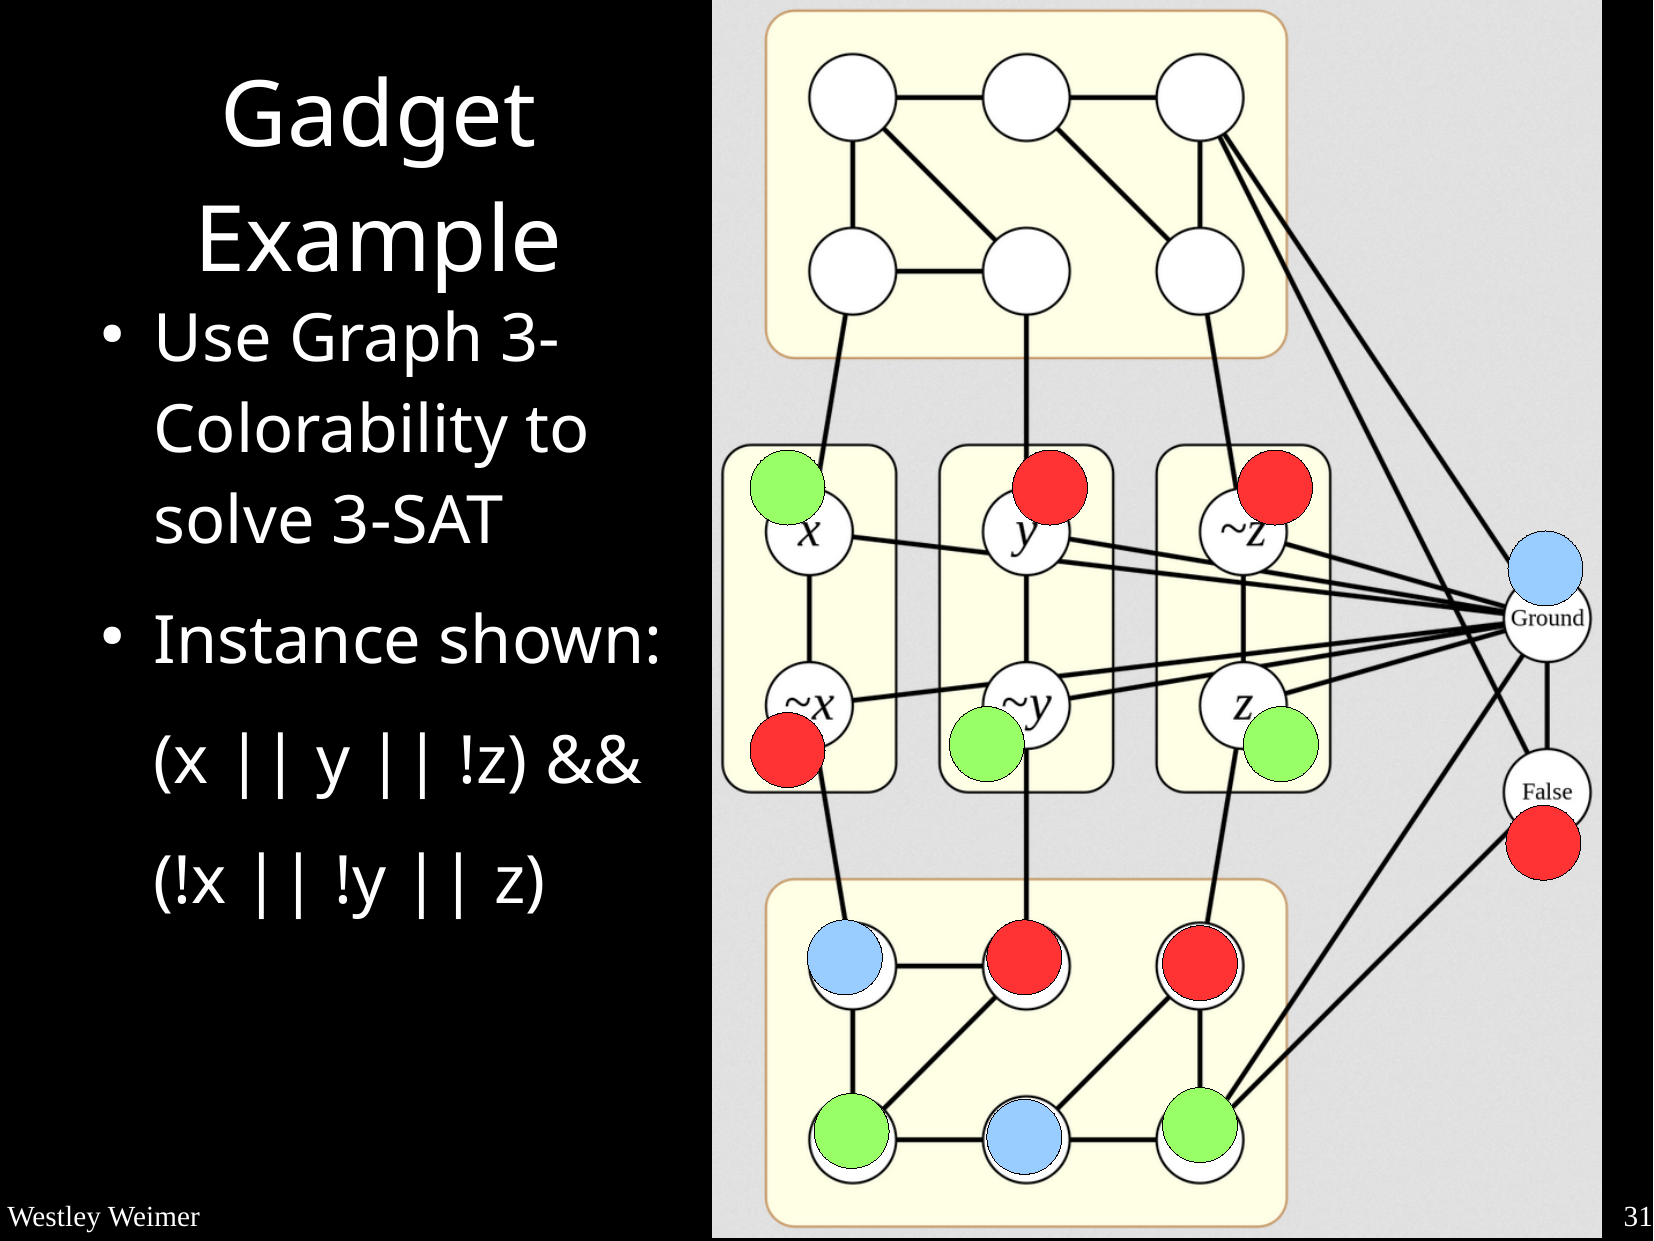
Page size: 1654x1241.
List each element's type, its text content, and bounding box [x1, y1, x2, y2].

text_box [750, 712, 826, 788]
text_box [1162, 1087, 1238, 1163]
text_box [986, 1099, 1062, 1175]
text_box [1505, 805, 1581, 881]
text_box [1243, 706, 1319, 782]
text_box [1507, 530, 1583, 606]
title Gadget Example [82, 46, 676, 290]
text_box [1237, 450, 1313, 526]
text_box [949, 706, 1025, 782]
text_box [814, 1093, 890, 1169]
picture [712, 0, 1602, 1238]
text_box [986, 919, 1062, 995]
text_box [1012, 450, 1088, 526]
text_box [750, 450, 826, 526]
list Use Graph 3-Colorability to solve 3-SAT Instance shown: (x || y || !z) && (!x || !y || z) [82, 290, 676, 1109]
text_box [807, 919, 883, 995]
text_box [1162, 925, 1238, 1001]
